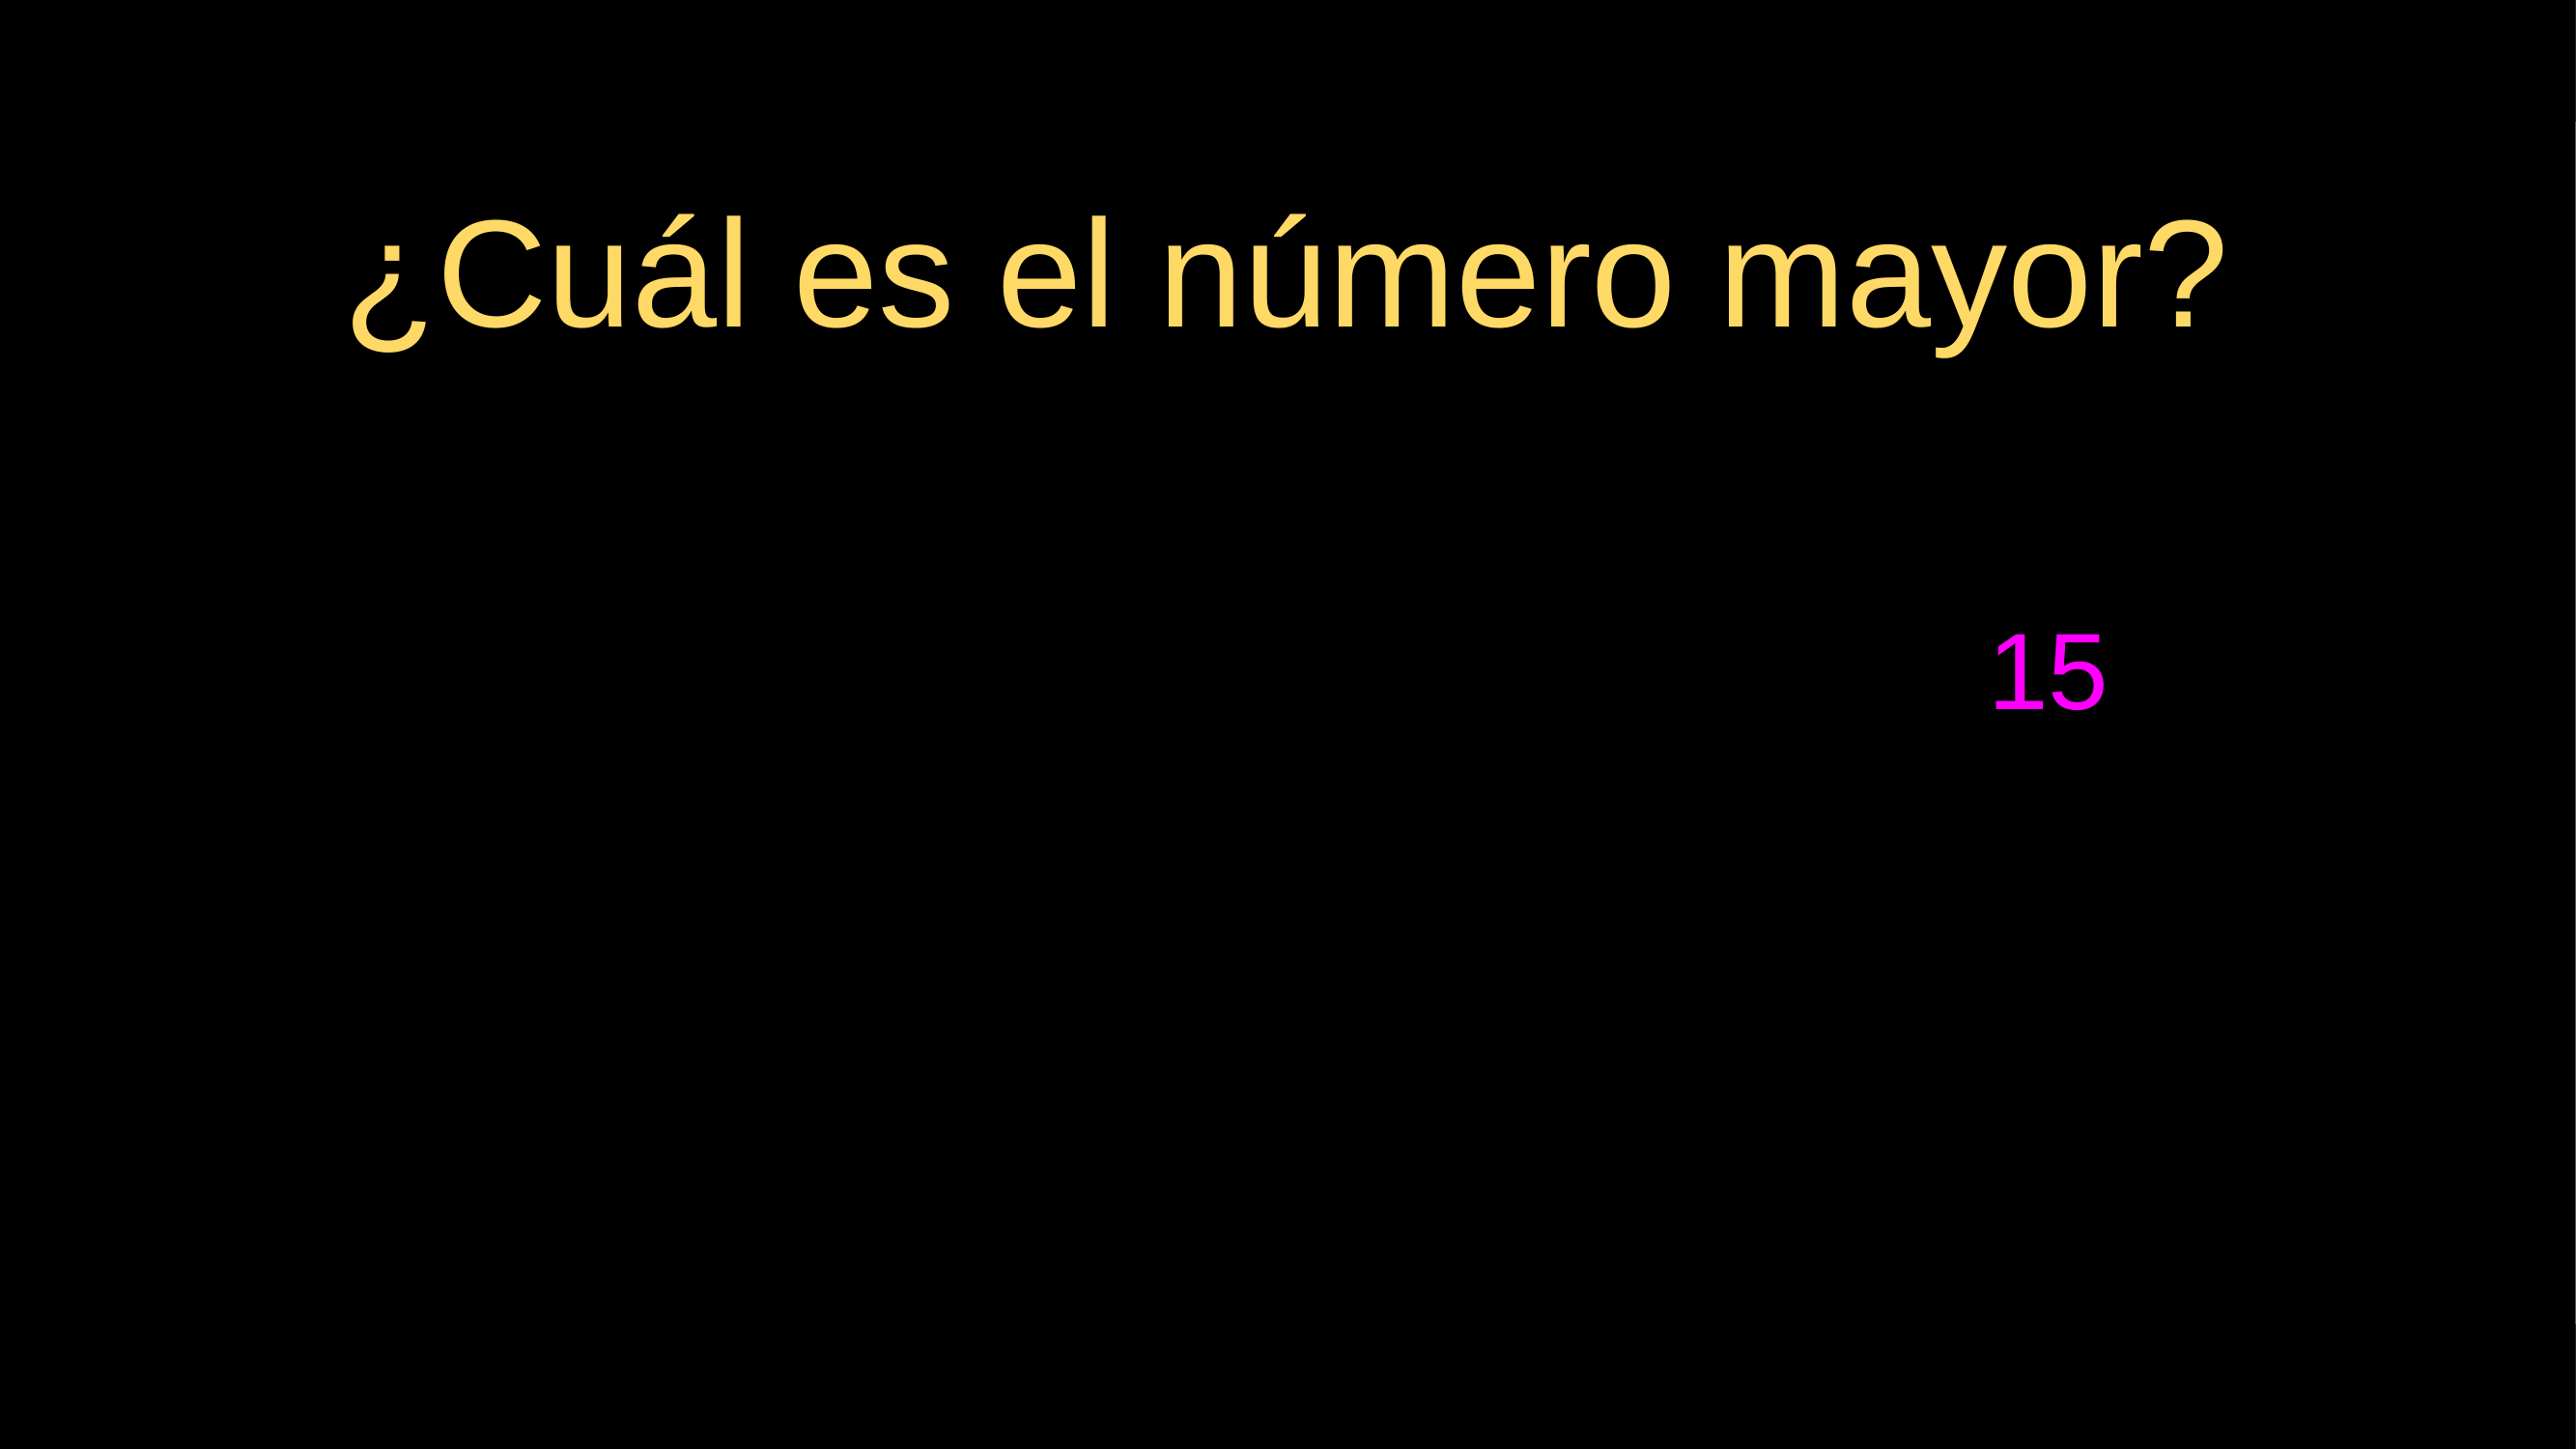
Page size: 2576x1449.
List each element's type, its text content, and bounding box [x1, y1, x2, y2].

text_box 15 [1988, 572, 2147, 759]
title ¿Cuál es el número mayor? [183, 129, 2392, 403]
